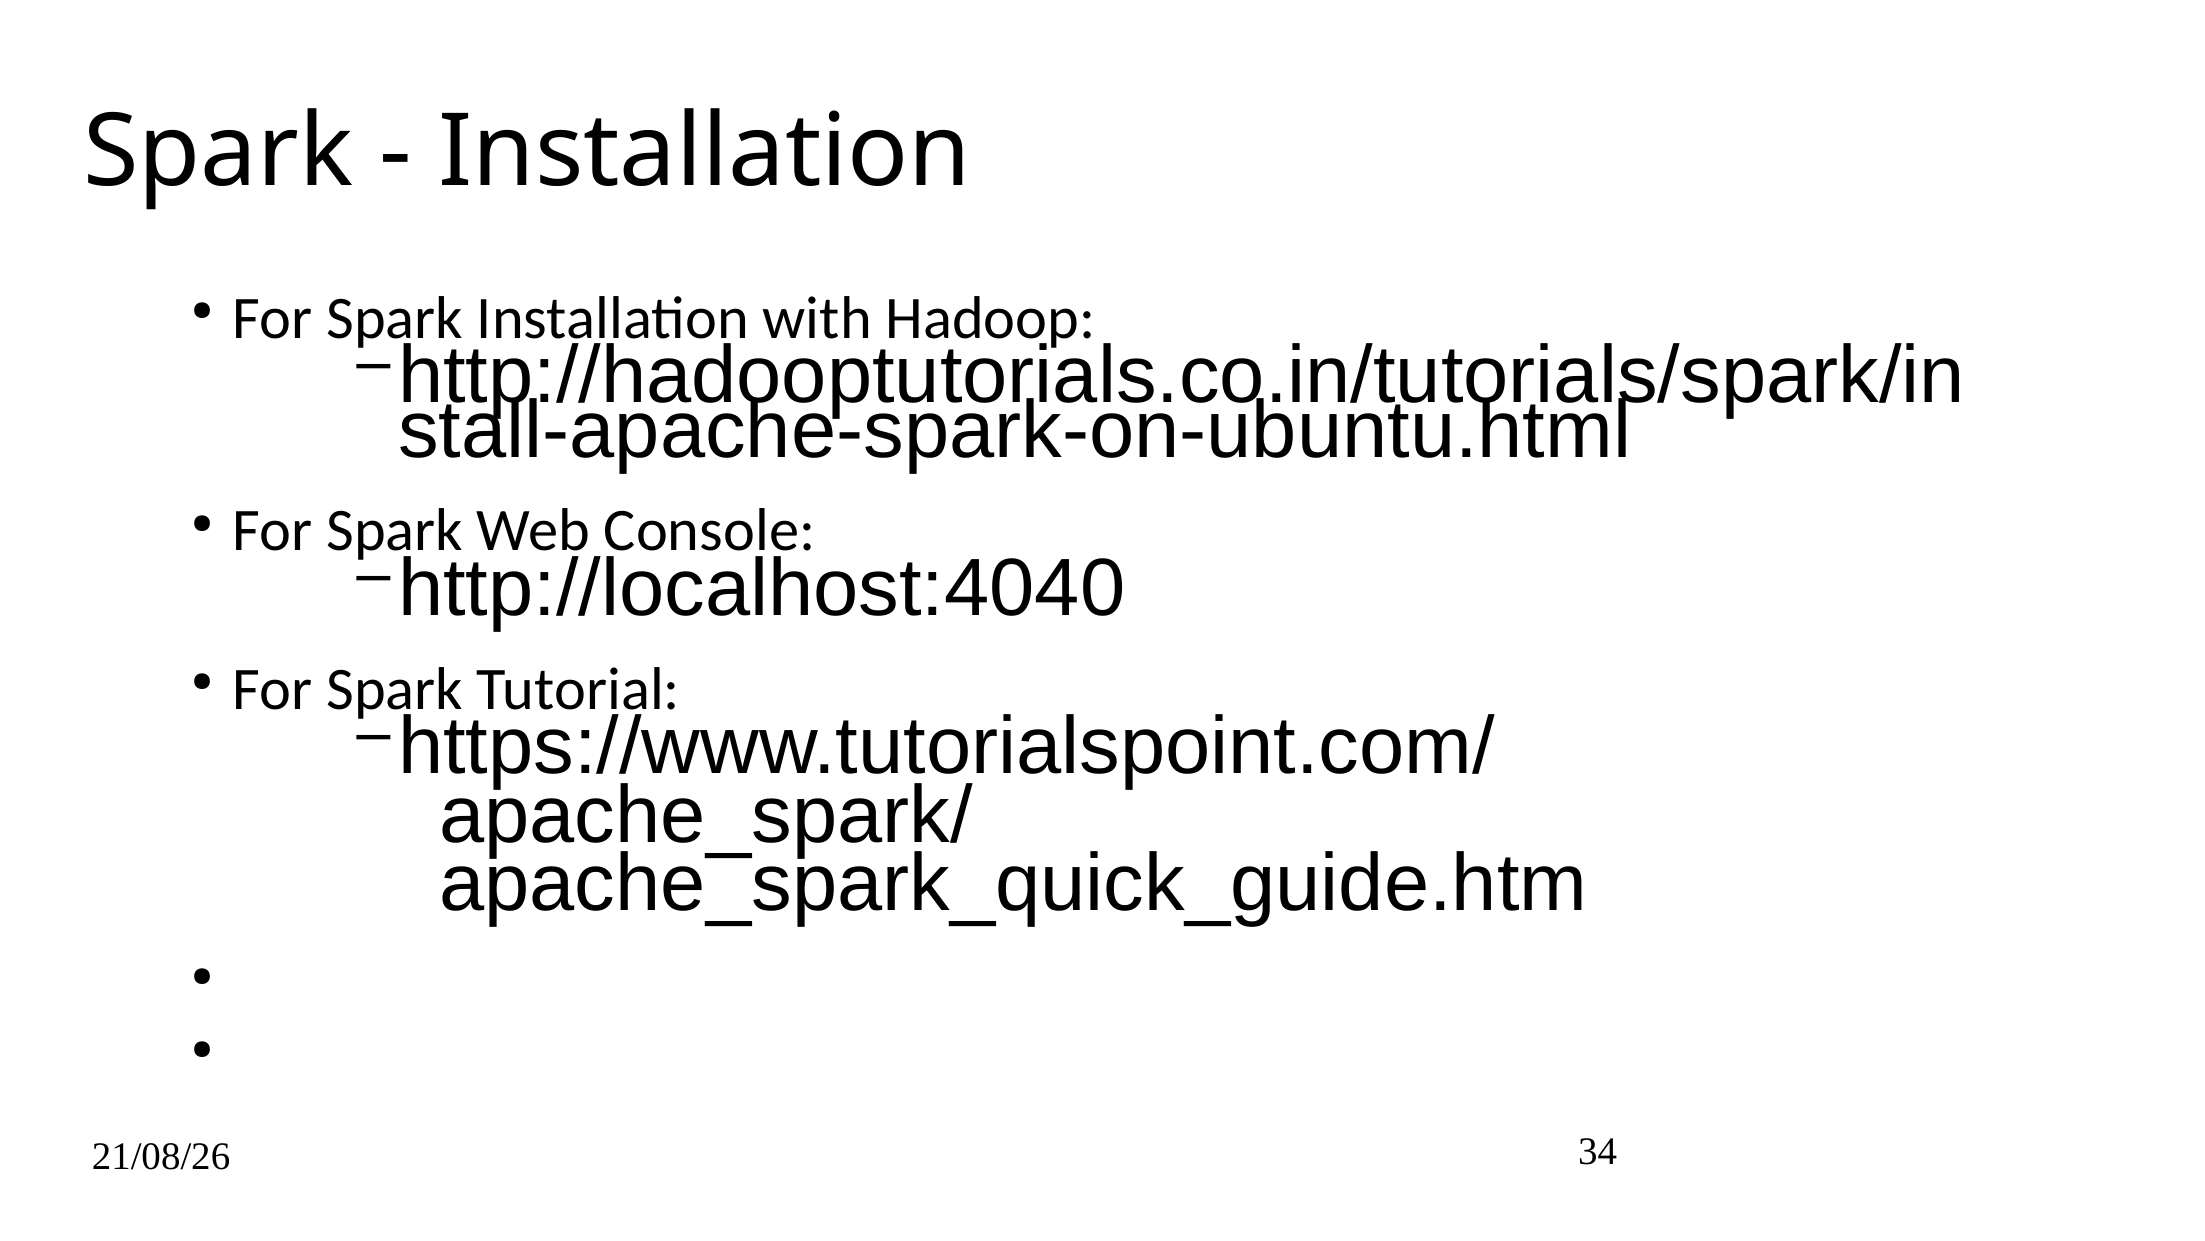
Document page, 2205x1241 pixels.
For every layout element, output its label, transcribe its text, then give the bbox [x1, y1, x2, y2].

list For Spark Installation with Hadoop: http://hadooptutorials.co.in/tutorials/spark/install-apache-spark-on-ubuntu.html For Spark Web Console: http://localhost:4040 For Spark Tutorial: https://www.tutorialspoint.com/apache_spark/apache_spark_quick_guide.htm [176, 290, 1985, 1010]
text_box [1578, 1126, 2092, 1241]
title Spark - Installation [68, 49, 1985, 257]
text_box 25-11-2022 [91, 1131, 606, 1241]
